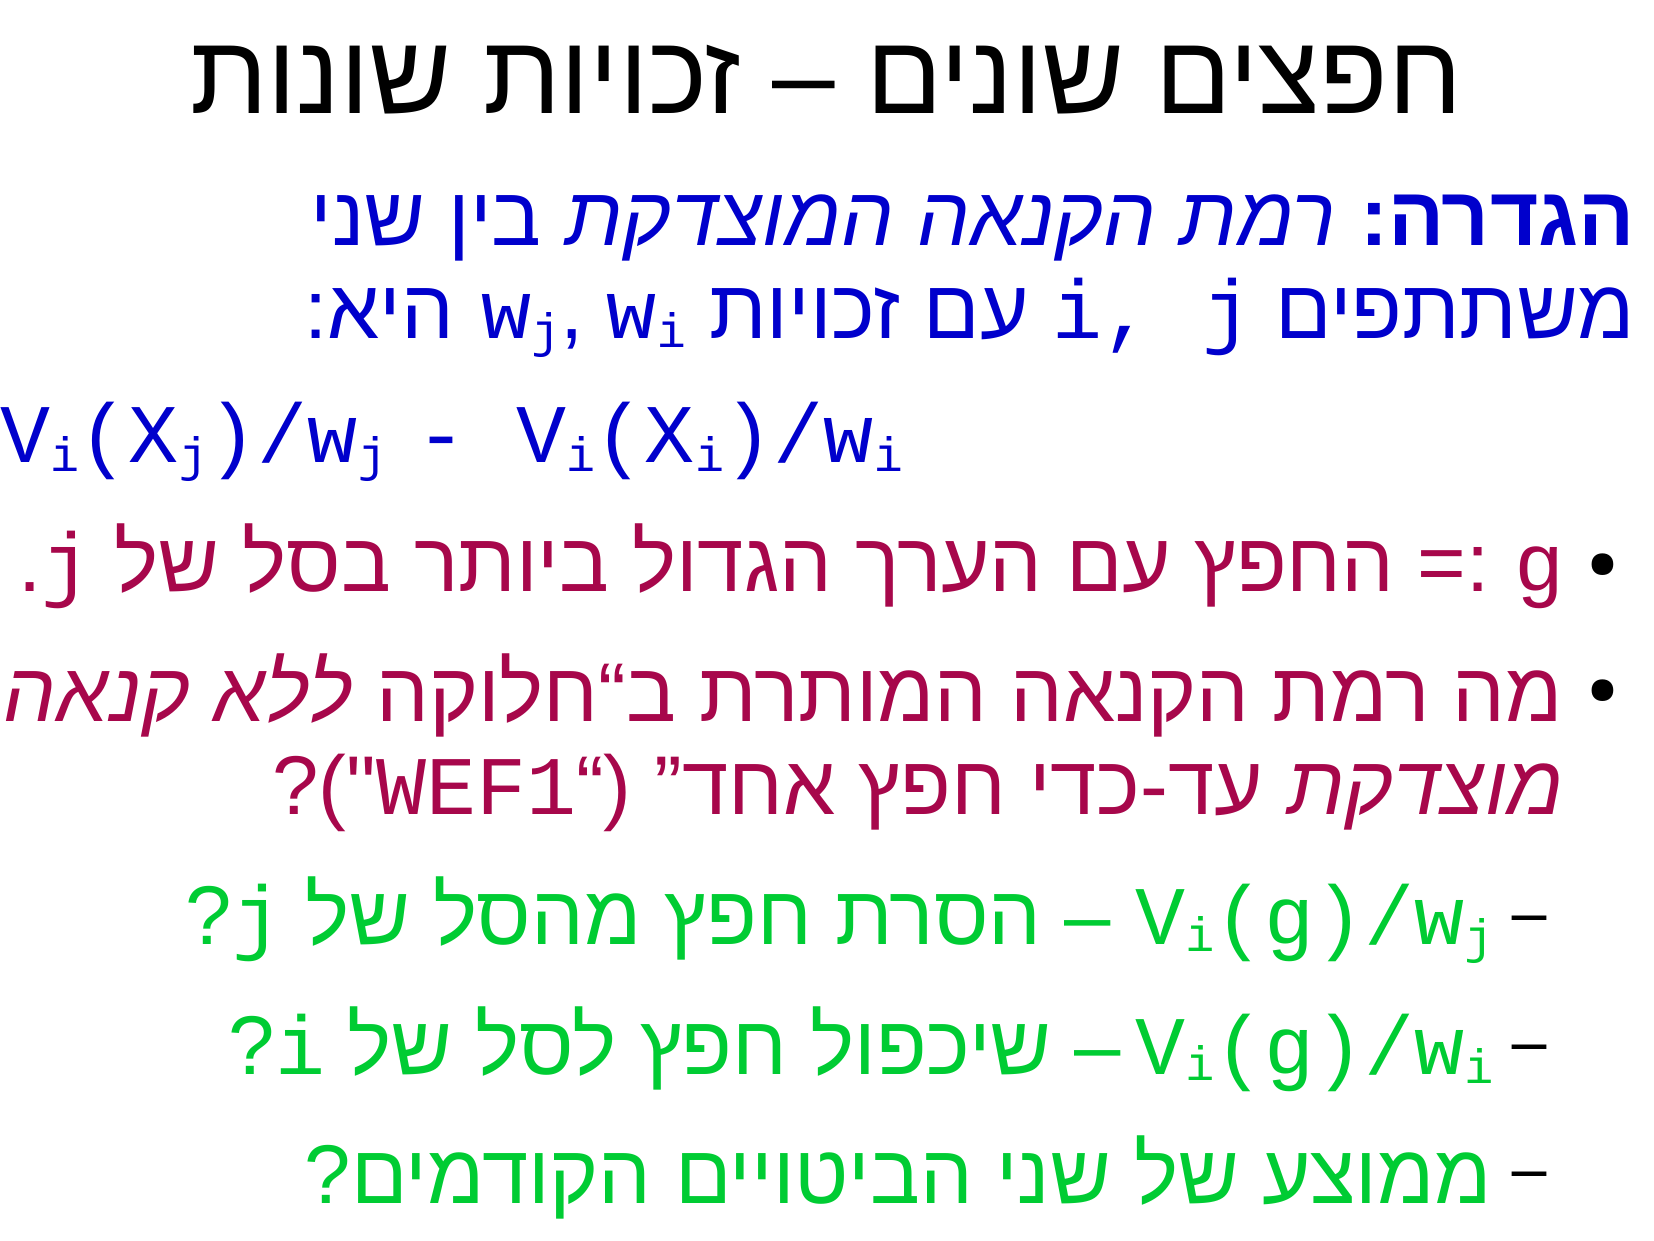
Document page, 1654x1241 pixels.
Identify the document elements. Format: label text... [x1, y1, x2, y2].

title חפצים שונים – זכויות שונות [0, 0, 1654, 151]
list הגדרה: רמת הקנאה המוצדקת בין שני משתתפים i, j עם זכויות wj, wi היא: Vi(Xj)/wj - Vi(Xi)/wi g := החפץ עם הערך הגדול ביותר בסל של j. מה רמת הקנאה המותרת ב“חלוקה ללא קנאה מוצדקת עד-כדי חפץ אחד” (“WEF1")? Vi(g)/wj – הסרת חפץ מהסל של j? Vi(g)/wi – שיכפול חפץ לסל של i? ממוצע של שני הביטויים הקודמים? [0, 170, 1636, 1241]
